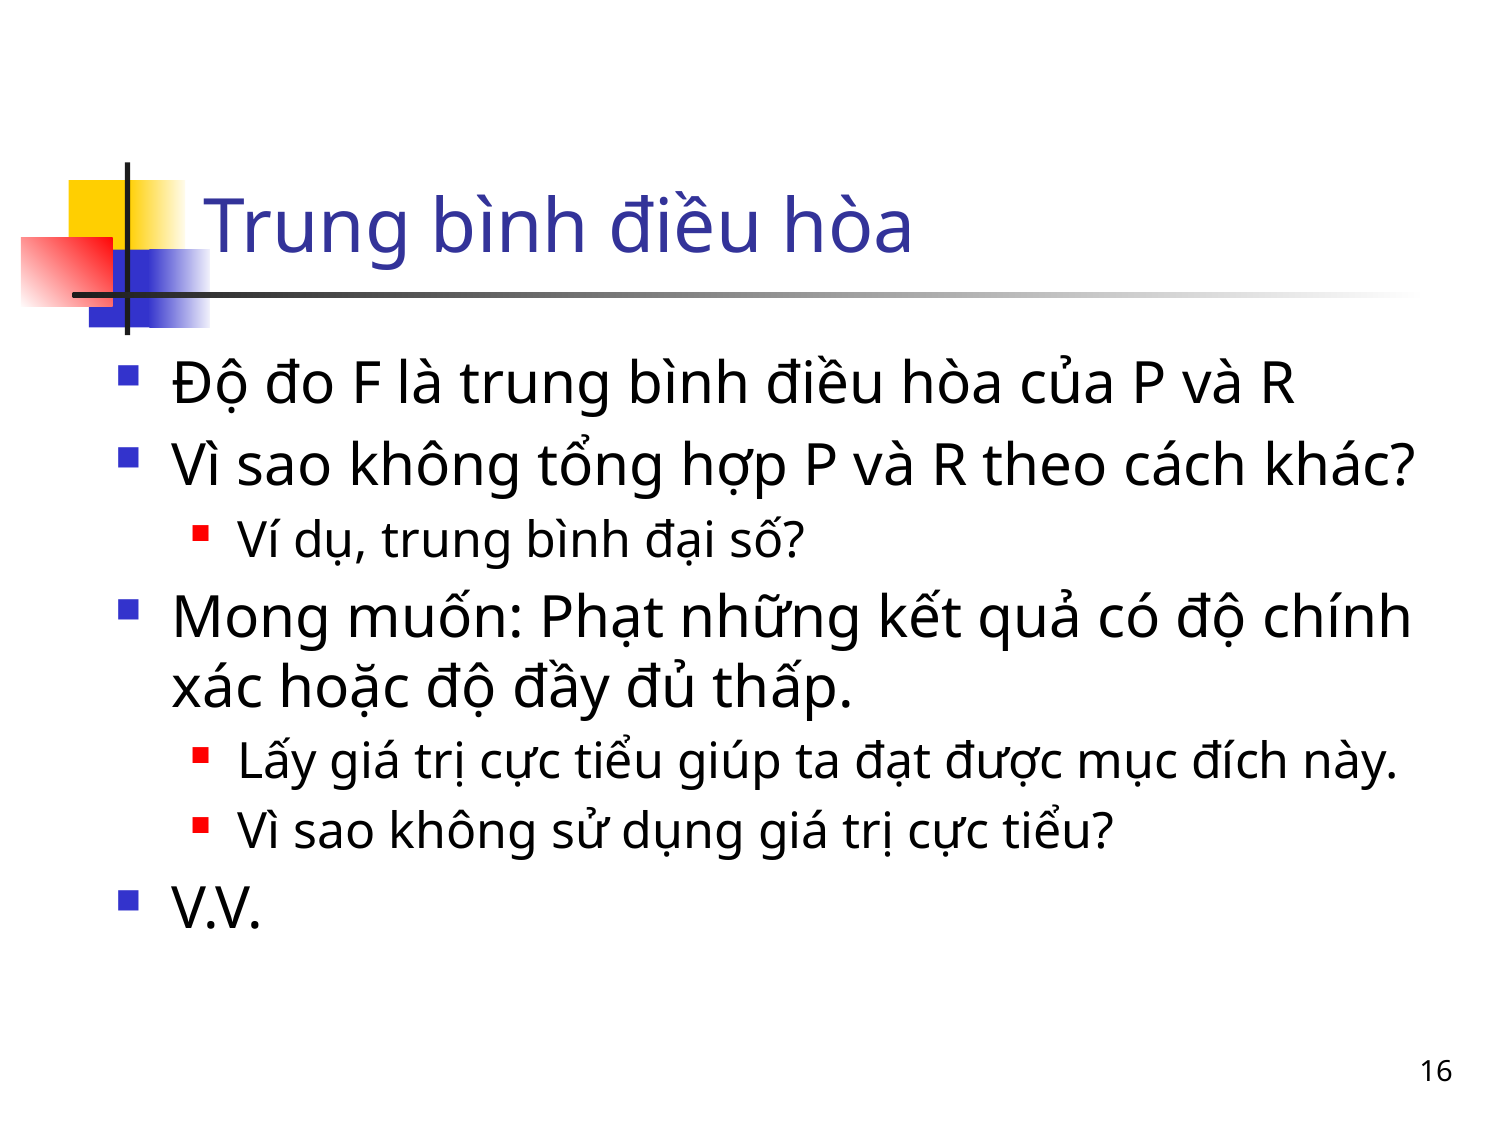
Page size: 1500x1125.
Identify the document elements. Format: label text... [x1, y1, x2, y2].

list Độ đo F là trung bình điều hòa của P và R Vì sao không tổng hợp P và R theo cách khác? Ví dụ, trung bình đại số? Mong muốn: Phạt những kết quả có độ chính xác hoặc độ đầy đủ thấp. Lấy giá trị cực tiểu giúp ta đạt được mục đích này. Vì sao không sử dụng giá trị cực tiểu? V.V. [100, 338, 1500, 1047]
title Trung bình điều hòa [188, 35, 1468, 275]
slide_number <number> [1155, 1024, 1468, 1100]
